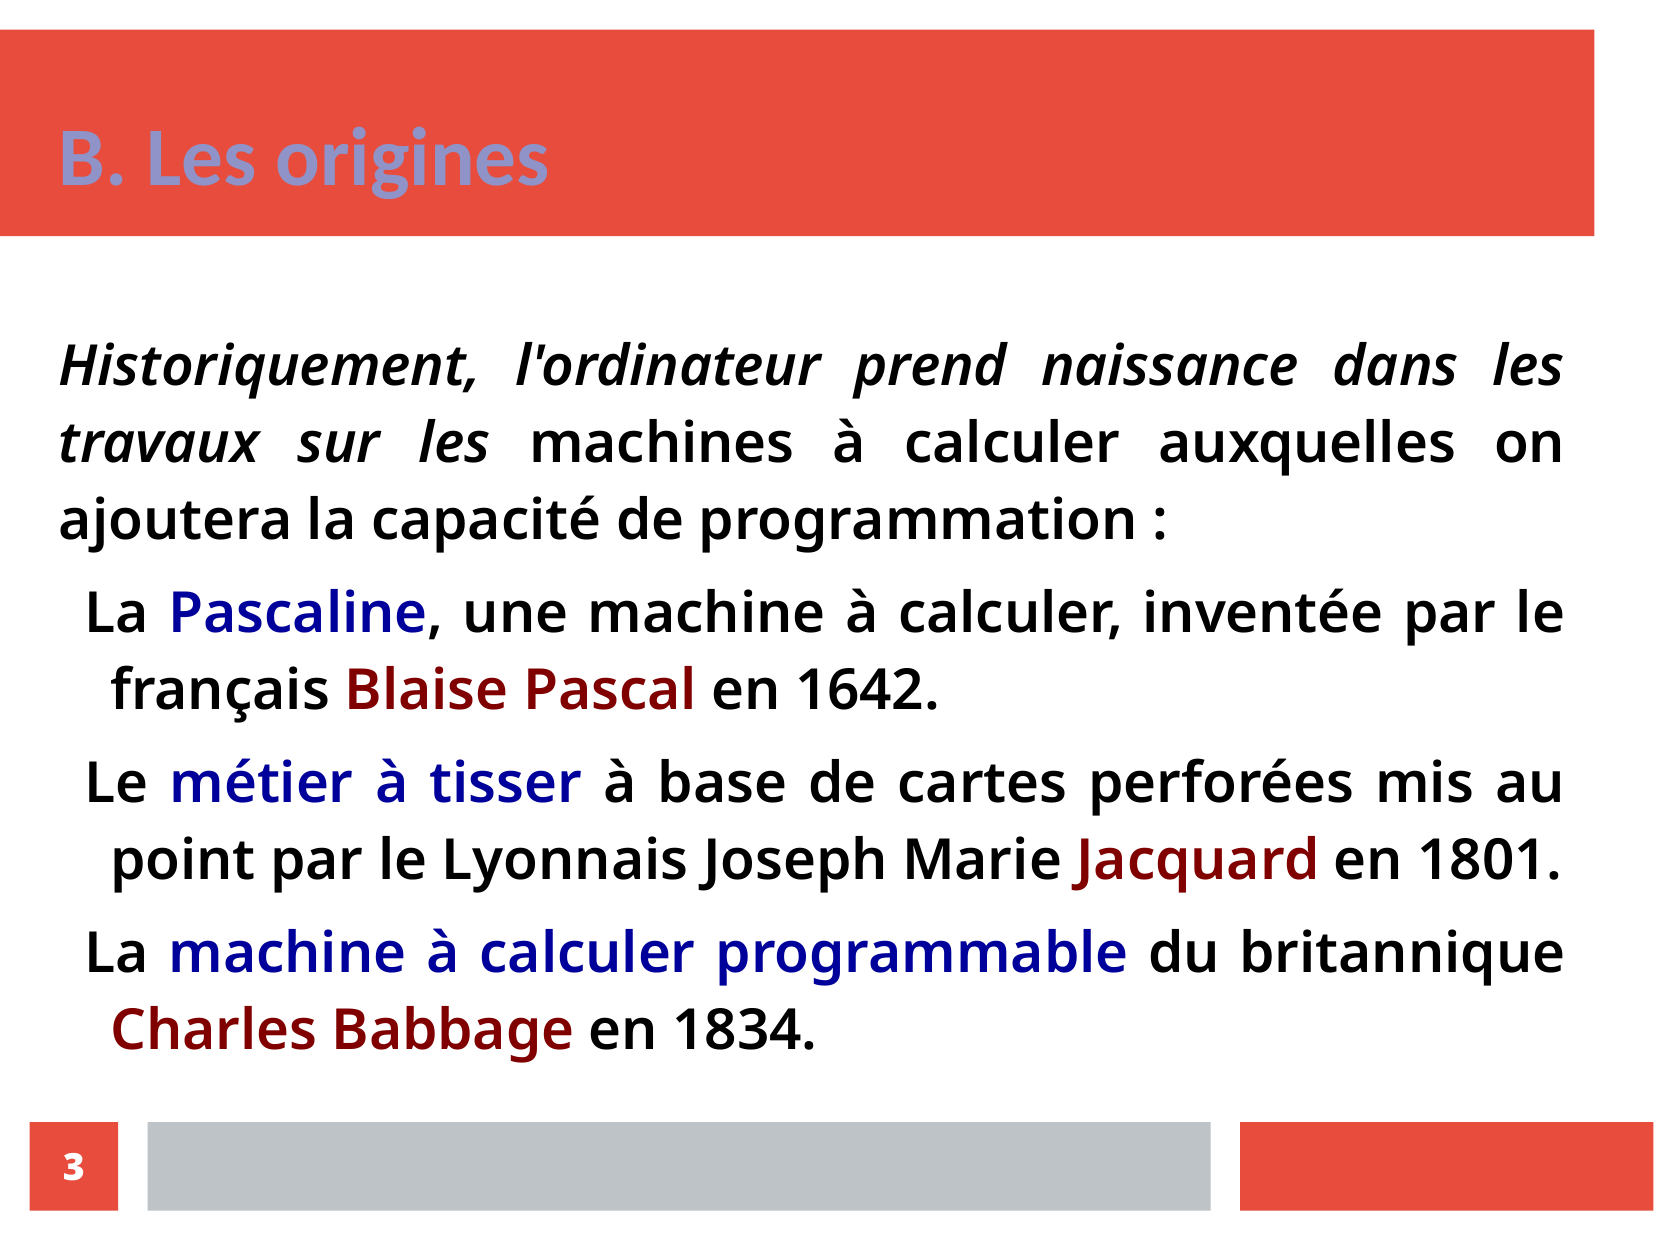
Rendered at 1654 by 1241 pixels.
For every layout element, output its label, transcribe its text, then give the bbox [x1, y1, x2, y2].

title B. Les origines [59, 59, 1595, 207]
list Historiquement, l'ordinateur prend naissance dans les travaux sur les machines à calculer auxquelles on ajoutera la capacité de programmation : La Pascaline, une machine à calculer, inventée par le français Blaise Pascal en 1642. Le métier à tisser à base de cartes perforées mis au point par le Lyonnais Joseph Marie Jacquard en 1801. La machine à calculer programmable du britannique Charles Babbage en 1834. [59, 324, 1565, 1093]
